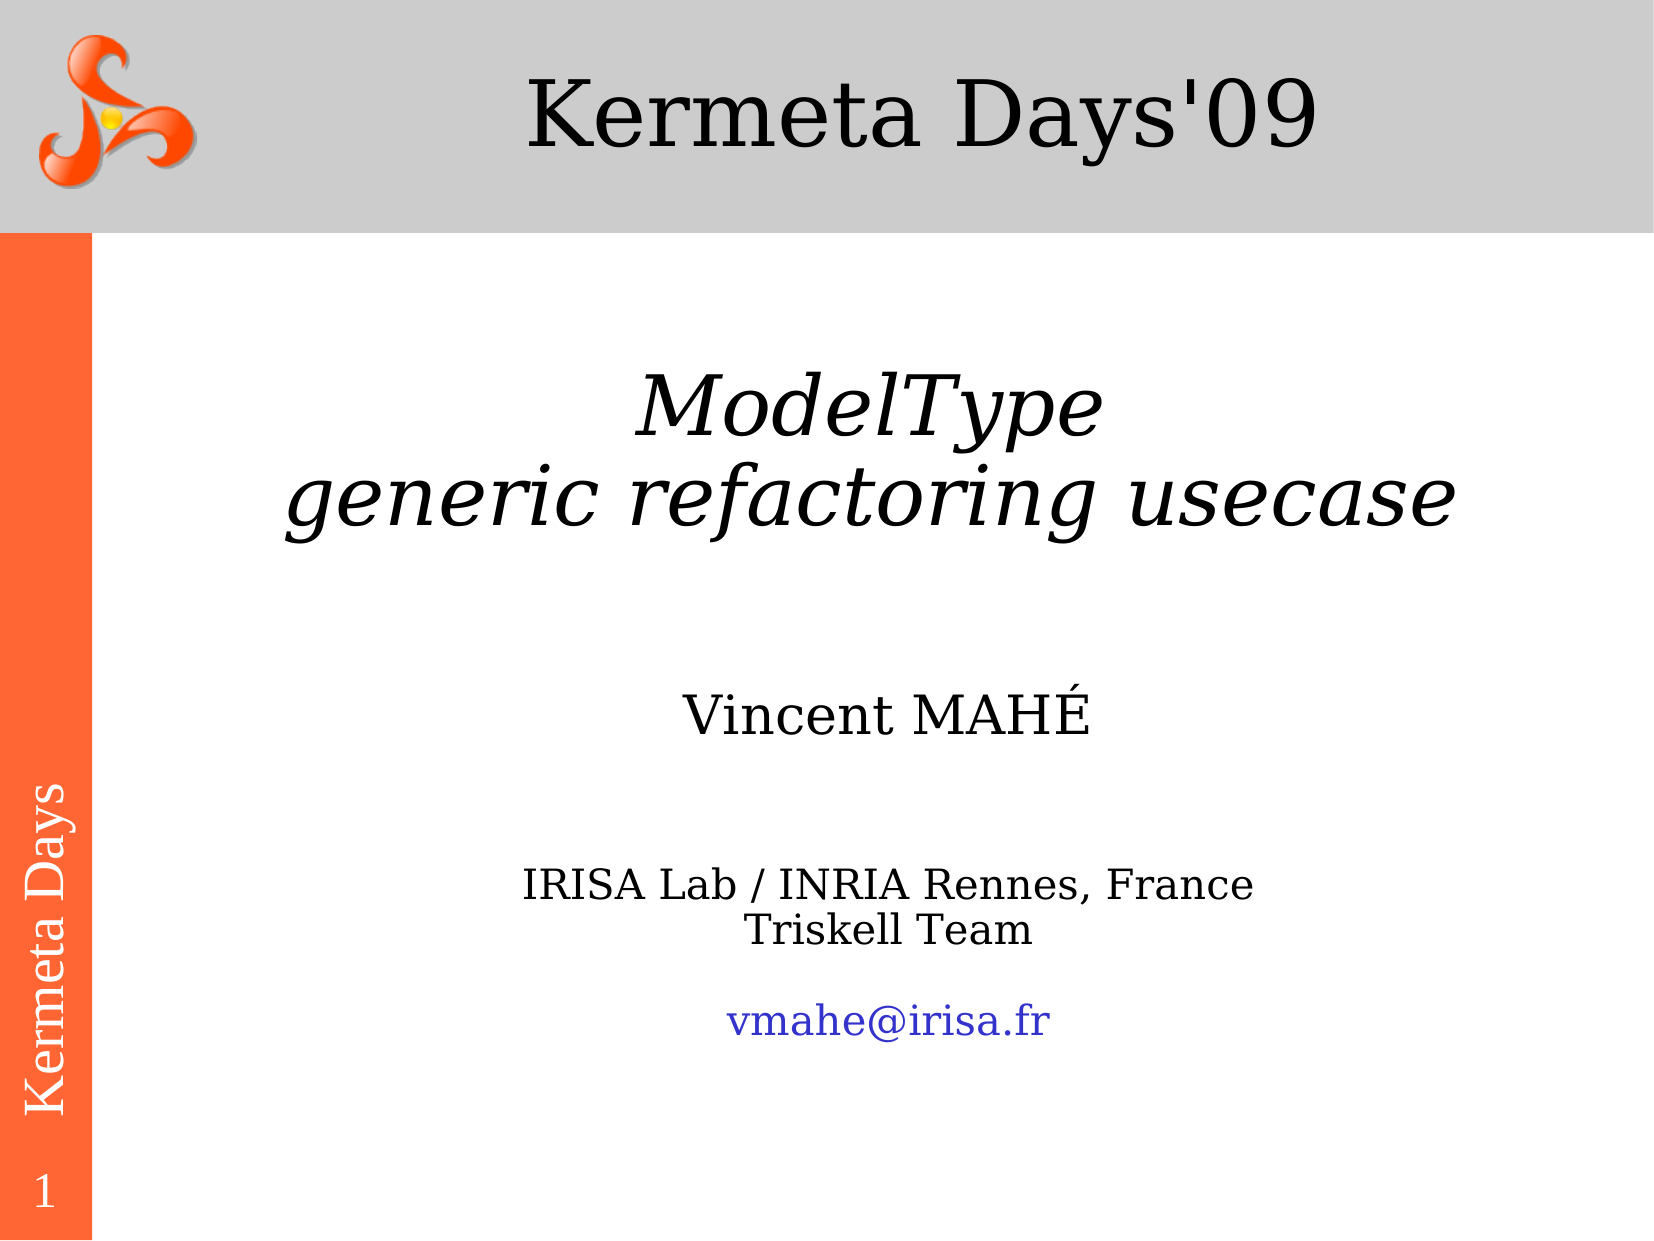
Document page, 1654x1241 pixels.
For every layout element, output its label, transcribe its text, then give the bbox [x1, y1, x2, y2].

subtitle ModelType generic refactoring usecase Vincent MAHÉ IRISA Lab / INRIA Rennes, France Triskell Team vmahe@irisa.fr [118, 342, 1625, 1110]
text_box Kermeta Days [12, 259, 76, 1118]
title Kermeta Days'09 [226, 9, 1619, 223]
picture [39, 35, 197, 189]
